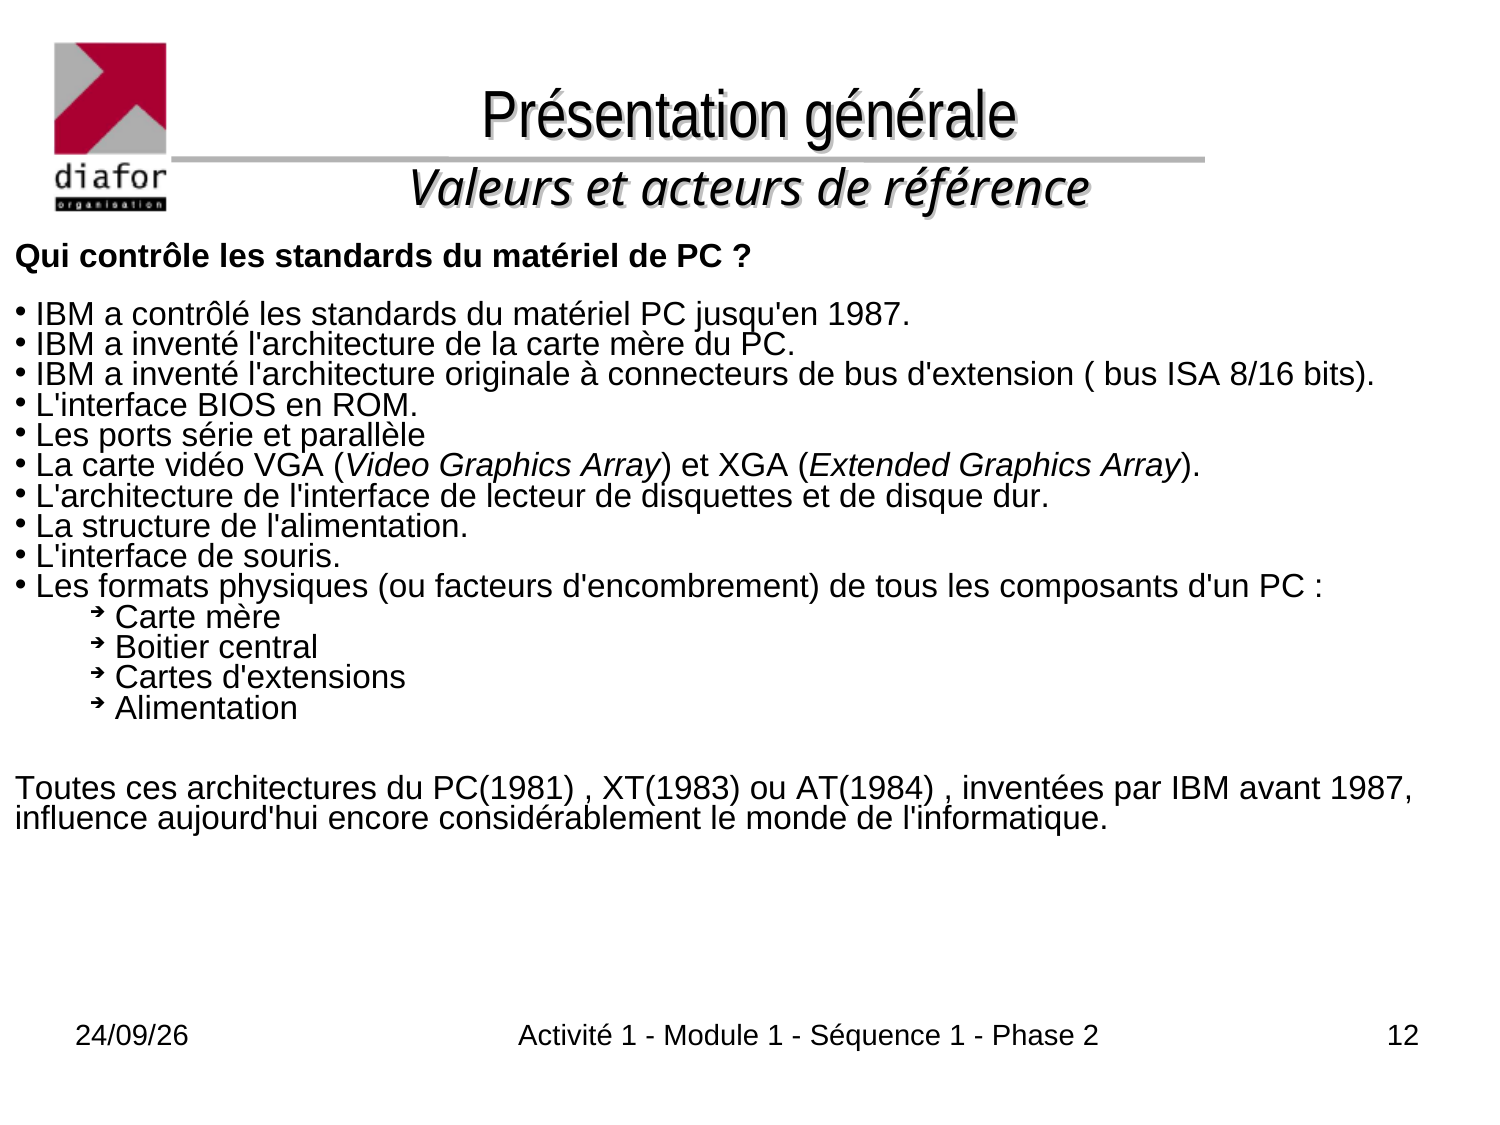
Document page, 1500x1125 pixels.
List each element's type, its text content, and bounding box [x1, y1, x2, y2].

text_box Qui contrôle les standards du matériel de PC ? [0, 236, 769, 282]
text_box IBM a contrôlé les standards du matériel PC jusqu'en 1987. IBM a inventé l'architecture de la carte mère du PC. IBM a inventé l'architecture originale à connecteurs de bus d'extension ( bus ISA 8/16 bits). L'interface BIOS en ROM. Les ports série et parallèle La carte vidéo VGA (Video Graphics Array) et XGA (Extended Graphics Array). L'architecture de l'interface de lecteur de disquettes et de disque dur. La structure de l'alimentation. L'interface de souris. Les formats physiques (ou facteurs d'encombrement) de tous les composants d'un PC : Carte mère Boitier central Cartes d'extensions Alimentation [0, 293, 1500, 733]
text_box Toutes ces architectures du PC(1981) , XT(1983) ou AT(1984) , inventées par IBM avant 1987, influence aujourd'hui encore considérablement le monde de l'informatique. [0, 767, 1500, 844]
picture [53, 42, 168, 213]
title Présentation générale Valeurs et acteurs de référence [75, 45, 1426, 250]
